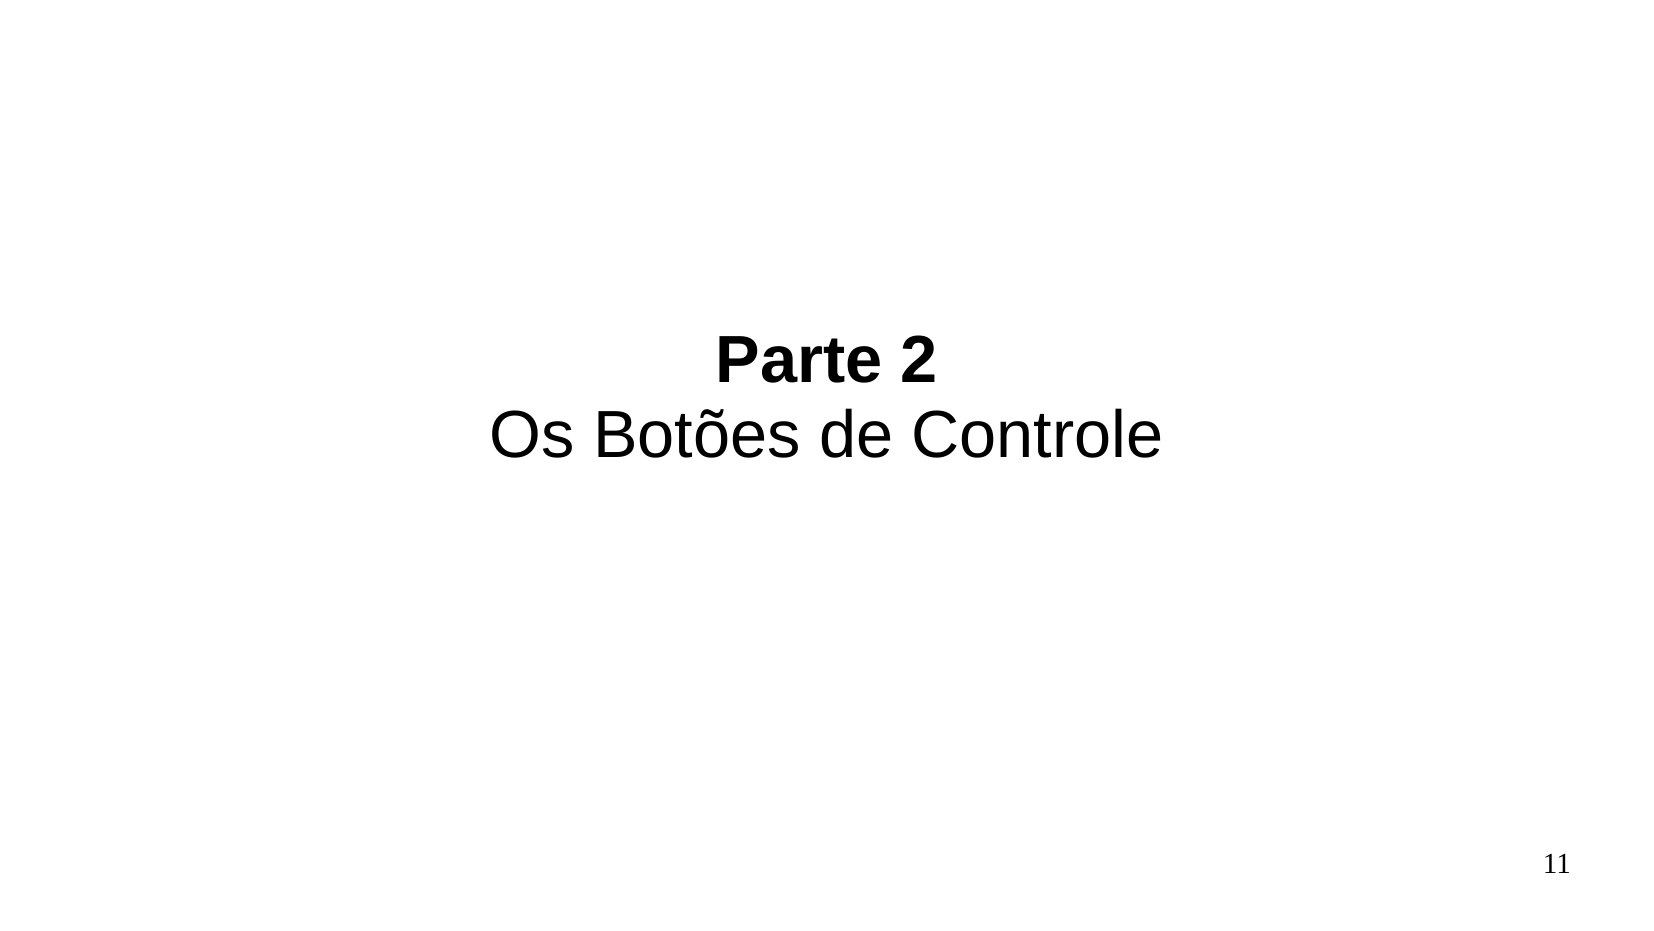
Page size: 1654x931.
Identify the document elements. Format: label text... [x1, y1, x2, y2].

subtitle Parte 2 Os Botões de Controle [82, 37, 1571, 757]
